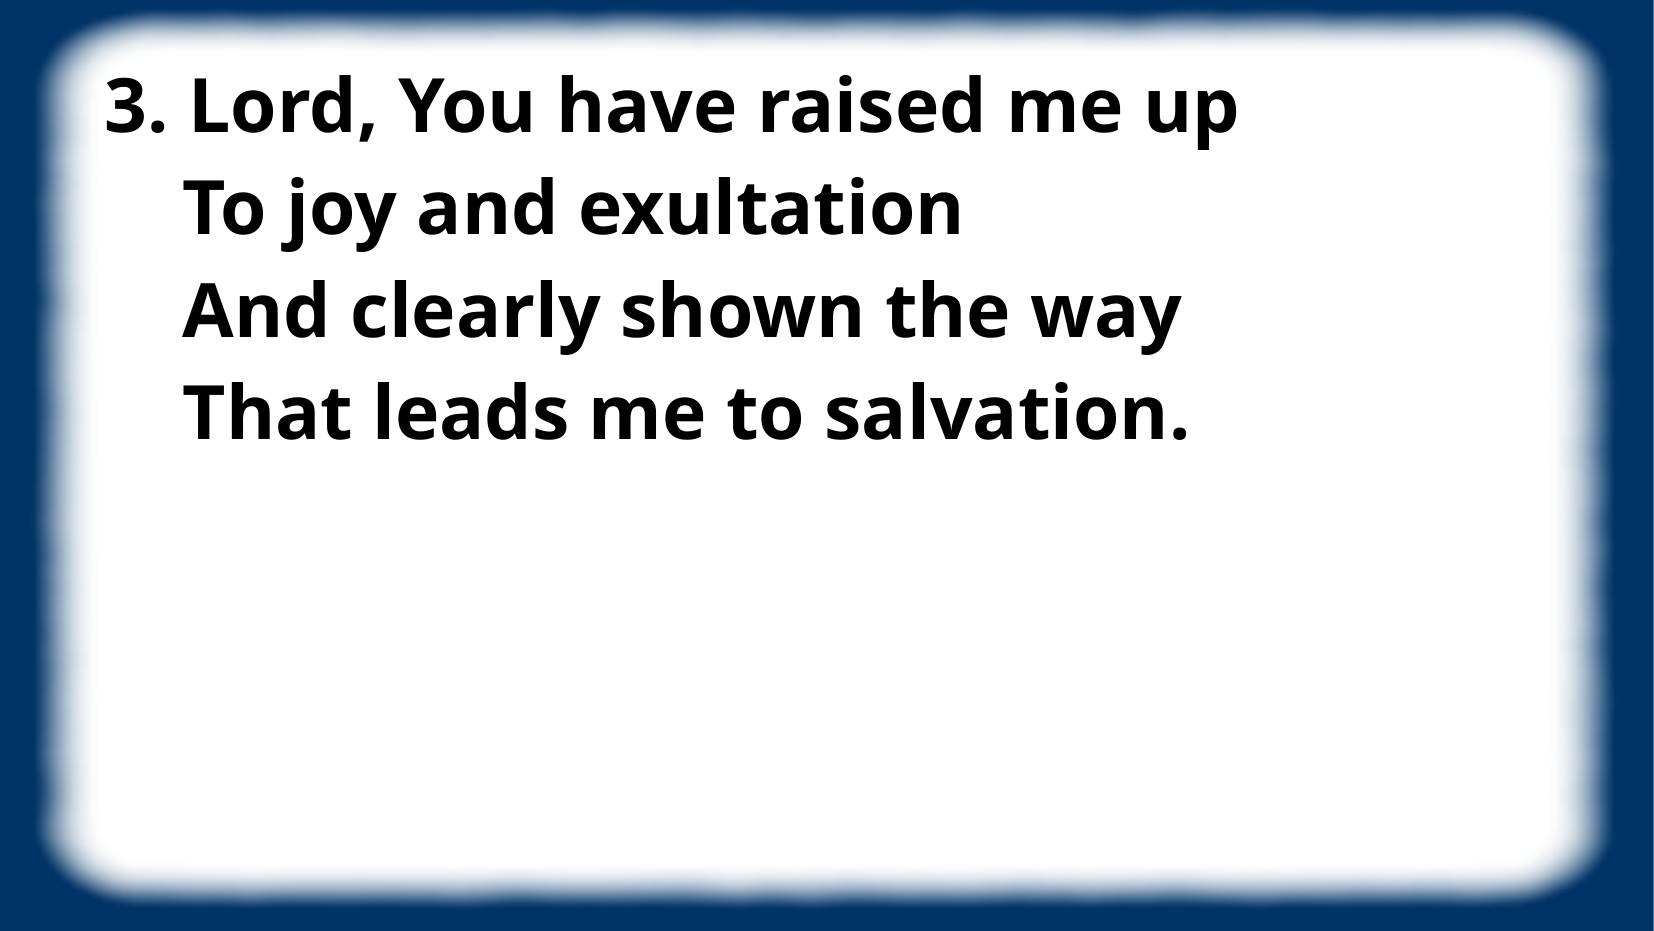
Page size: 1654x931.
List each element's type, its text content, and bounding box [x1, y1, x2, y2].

text_box 3. Lord, You have raised me up To joy and exultation And clearly shown the way That leads me to salvation. [90, 45, 1546, 496]
picture [0, 0, 1654, 931]
